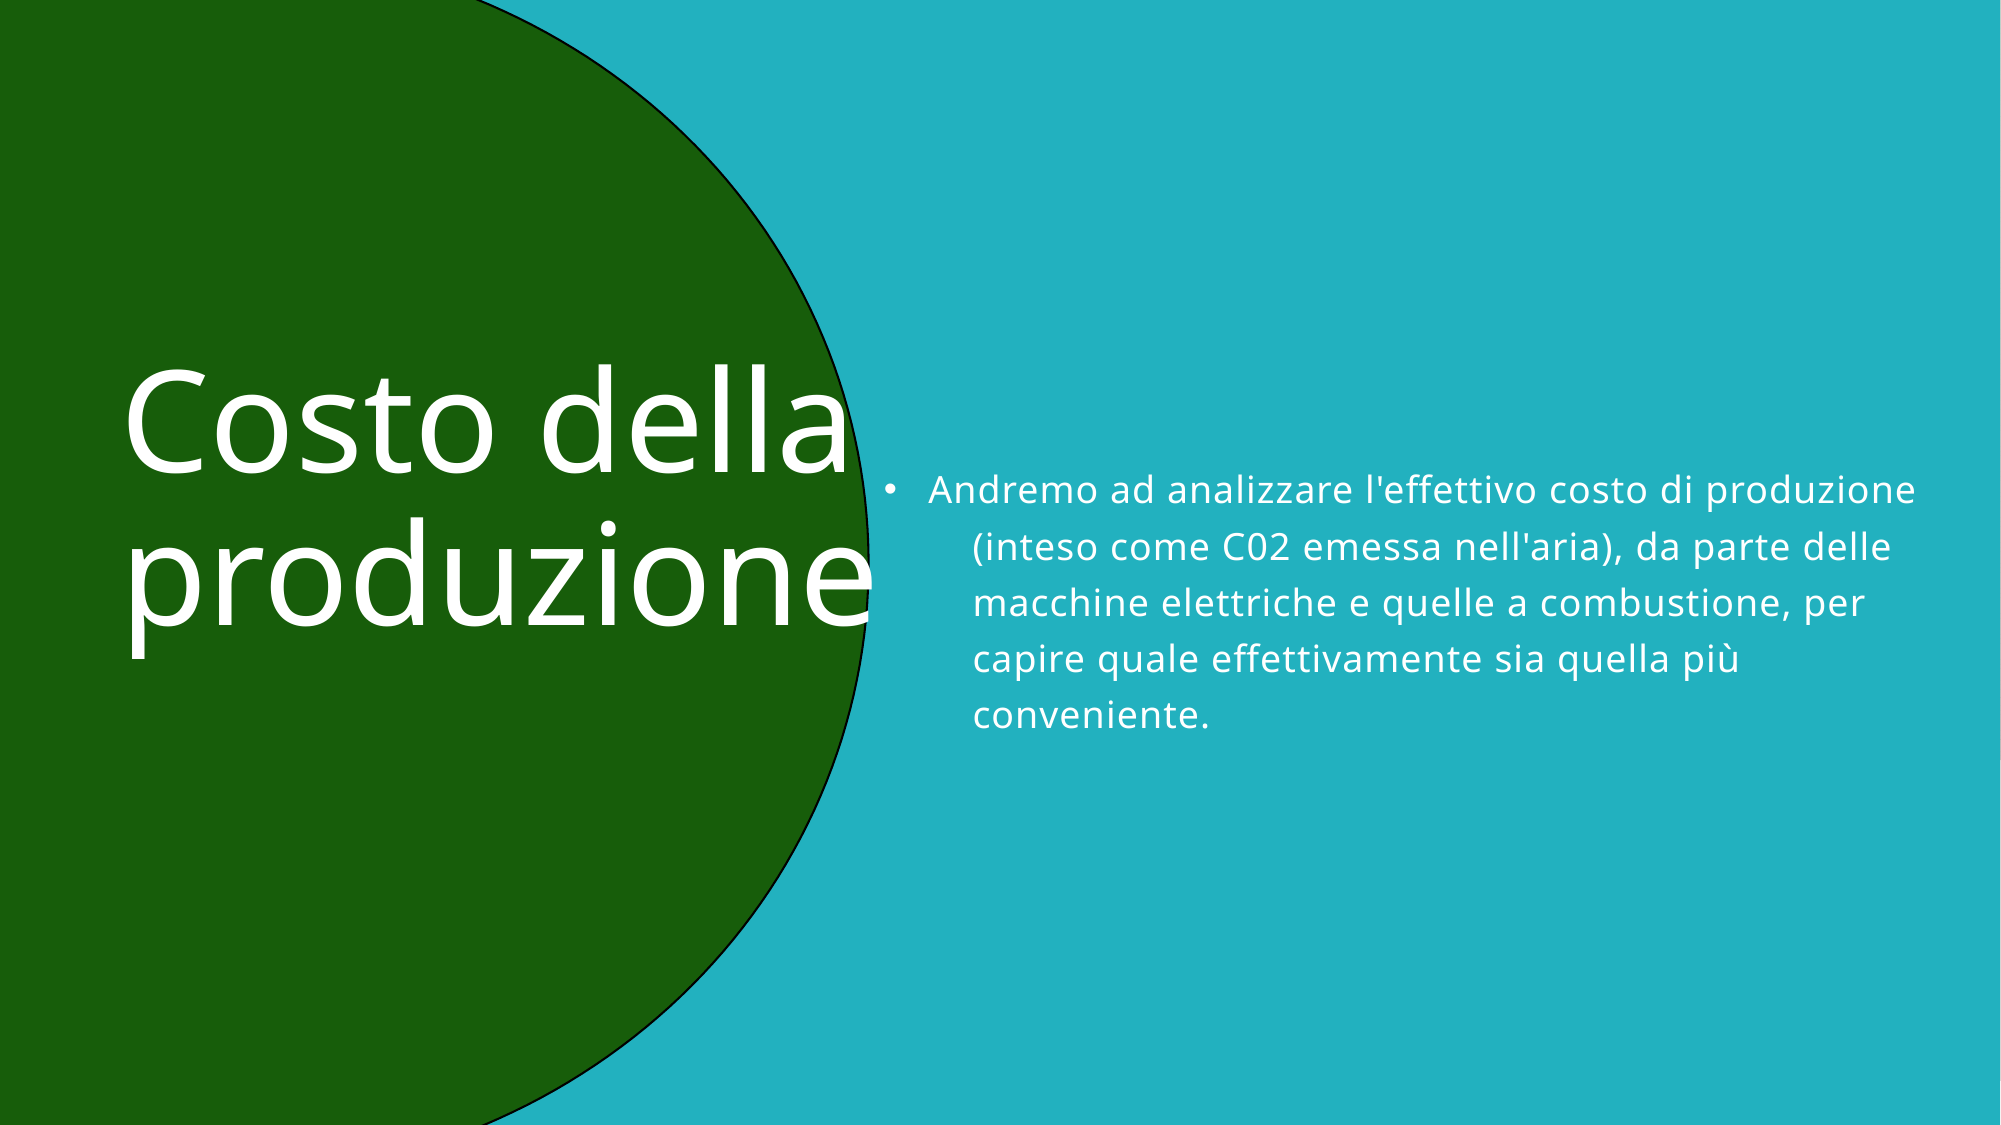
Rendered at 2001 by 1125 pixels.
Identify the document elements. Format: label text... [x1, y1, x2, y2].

text_box [0, 0, 2000, 1125]
list Andremo ad analizzare l'effettivo costo di produzione (inteso come C02 emessa nell'aria), da parte delle macchine elettriche e quelle a combustione, per capire quale effettivamente sia quella più conveniente. [868, 338, 1977, 744]
title Costo della produzione [105, 0, 896, 664]
